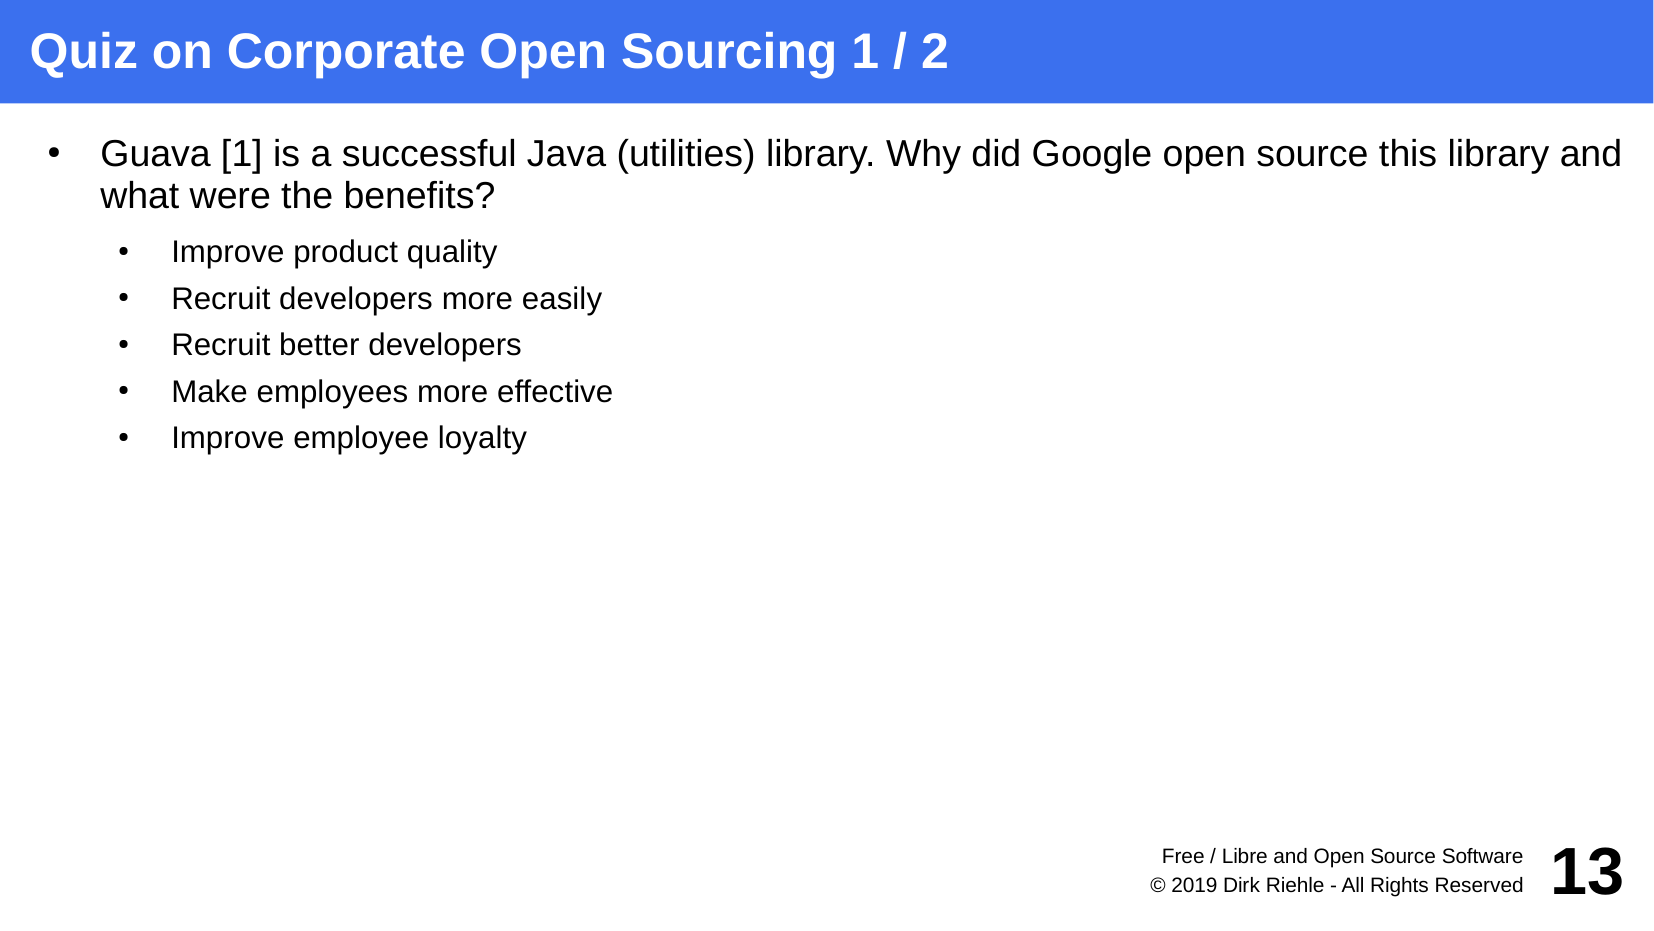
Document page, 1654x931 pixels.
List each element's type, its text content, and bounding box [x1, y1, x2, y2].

title Quiz on Corporate Open Sourcing 1 / 2 [0, 0, 1654, 104]
list Guava [1] is a successful Java (utilities) library. Why did Google open source this library and what were the benefits? Improve product quality Recruit developers more easily Recruit better developers Make employees more effective Improve employee loyalty [29, 132, 1625, 813]
